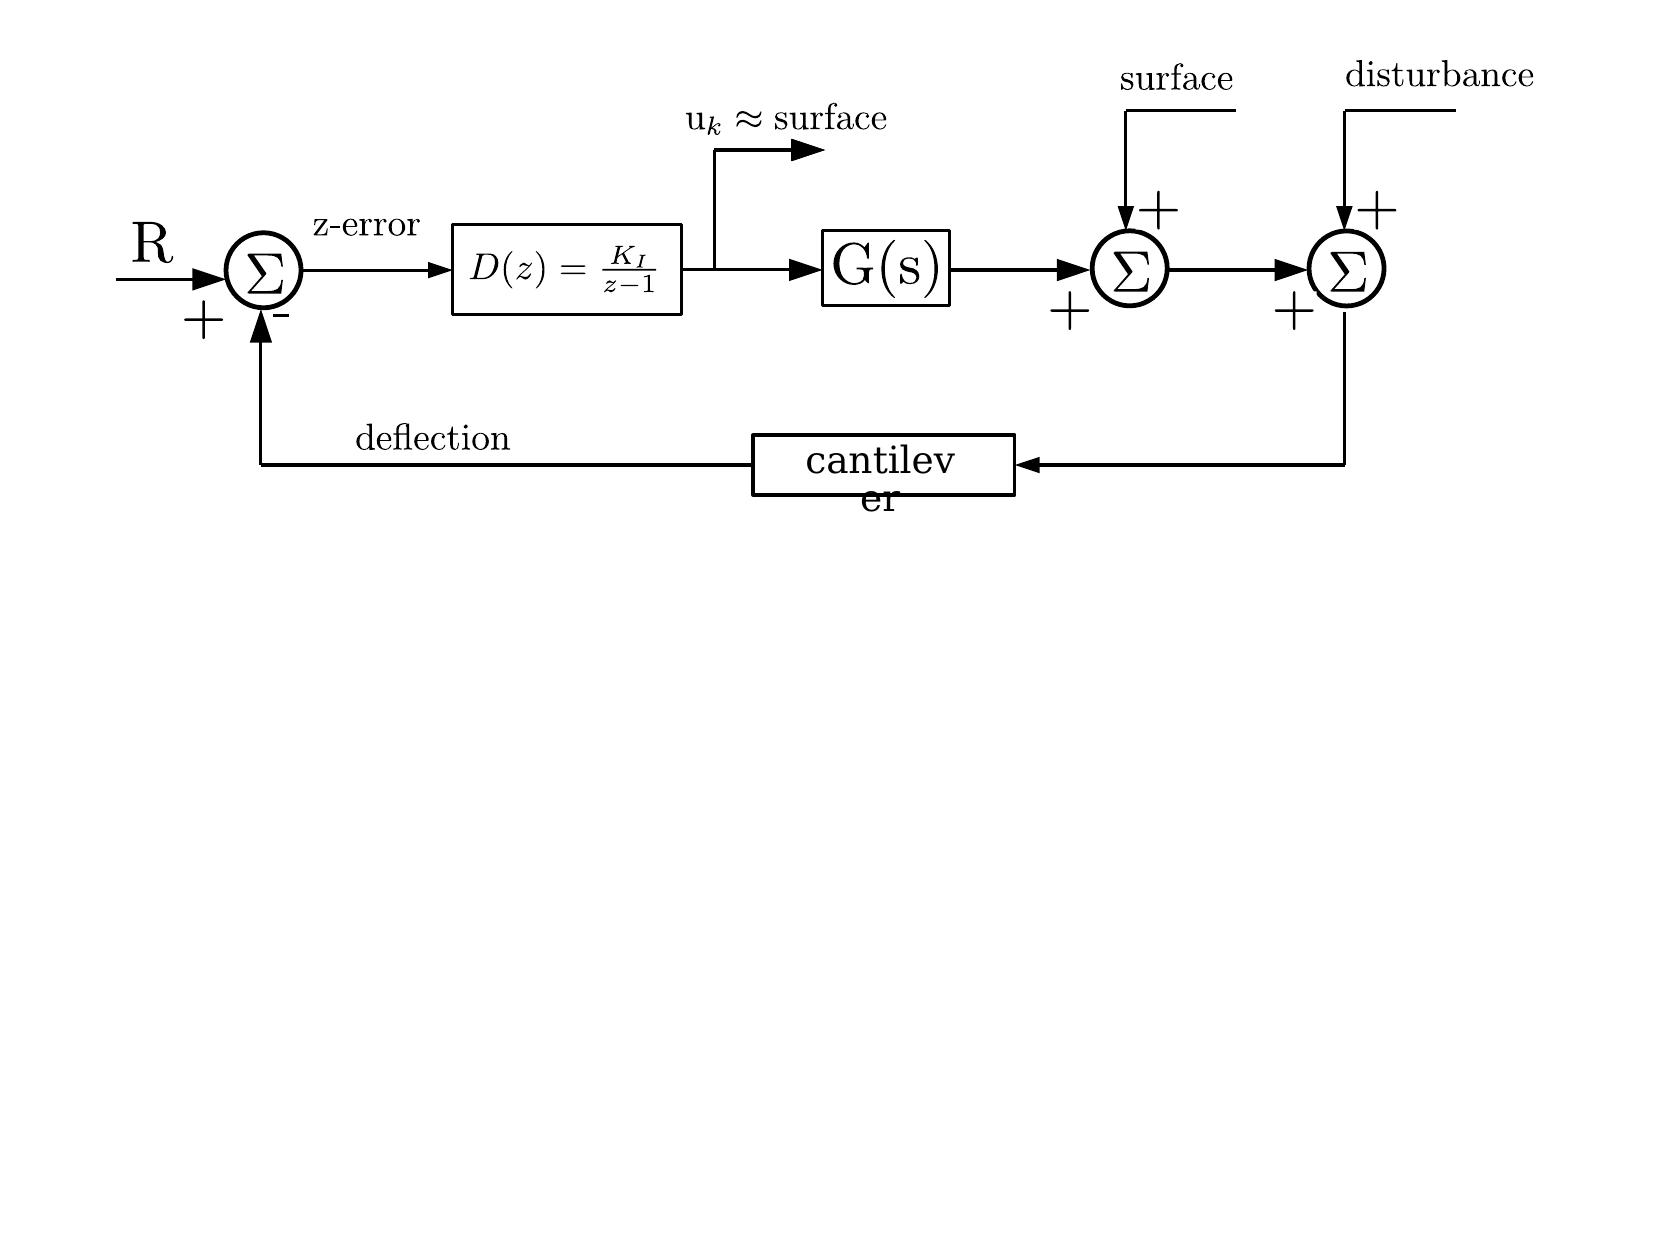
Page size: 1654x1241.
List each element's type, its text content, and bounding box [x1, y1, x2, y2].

text_box [684, 102, 887, 136]
text_box [752, 435, 1015, 496]
text_box [355, 423, 511, 451]
text_box cantilever [785, 436, 976, 490]
text_box [1092, 230, 1168, 306]
text_box [822, 230, 950, 306]
text_box [312, 218, 421, 236]
text_box [226, 232, 301, 308]
text_box [1135, 190, 1181, 230]
text_box [1047, 291, 1093, 331]
text_box [452, 224, 682, 315]
text_box [272, 313, 289, 329]
text_box [1344, 60, 1534, 87]
text_box [180, 300, 227, 340]
text_box [1119, 63, 1233, 91]
text_box [130, 221, 174, 264]
text_box [1271, 230, 1385, 331]
text_box [1354, 190, 1400, 230]
